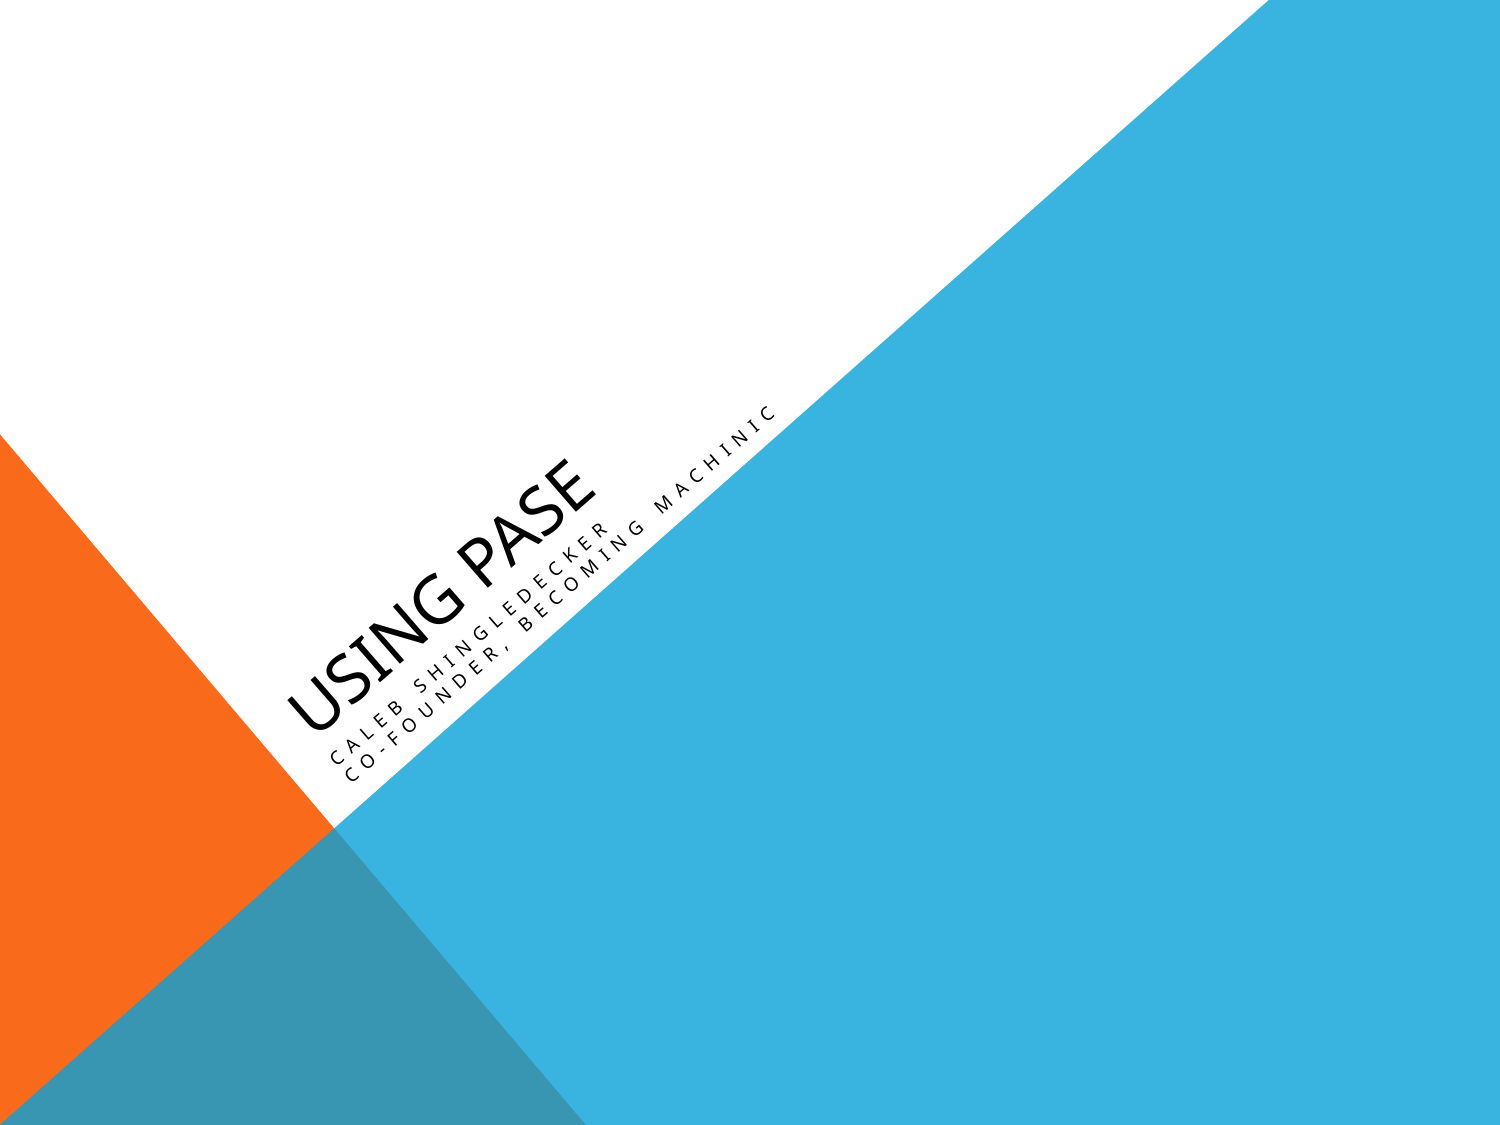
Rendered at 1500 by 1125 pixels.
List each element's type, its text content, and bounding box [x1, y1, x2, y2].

subtitle Caleb Shingledecker Co-founder, Becoming Machinic [312, 61, 1154, 804]
title Using PASE [182, 4, 1012, 761]
